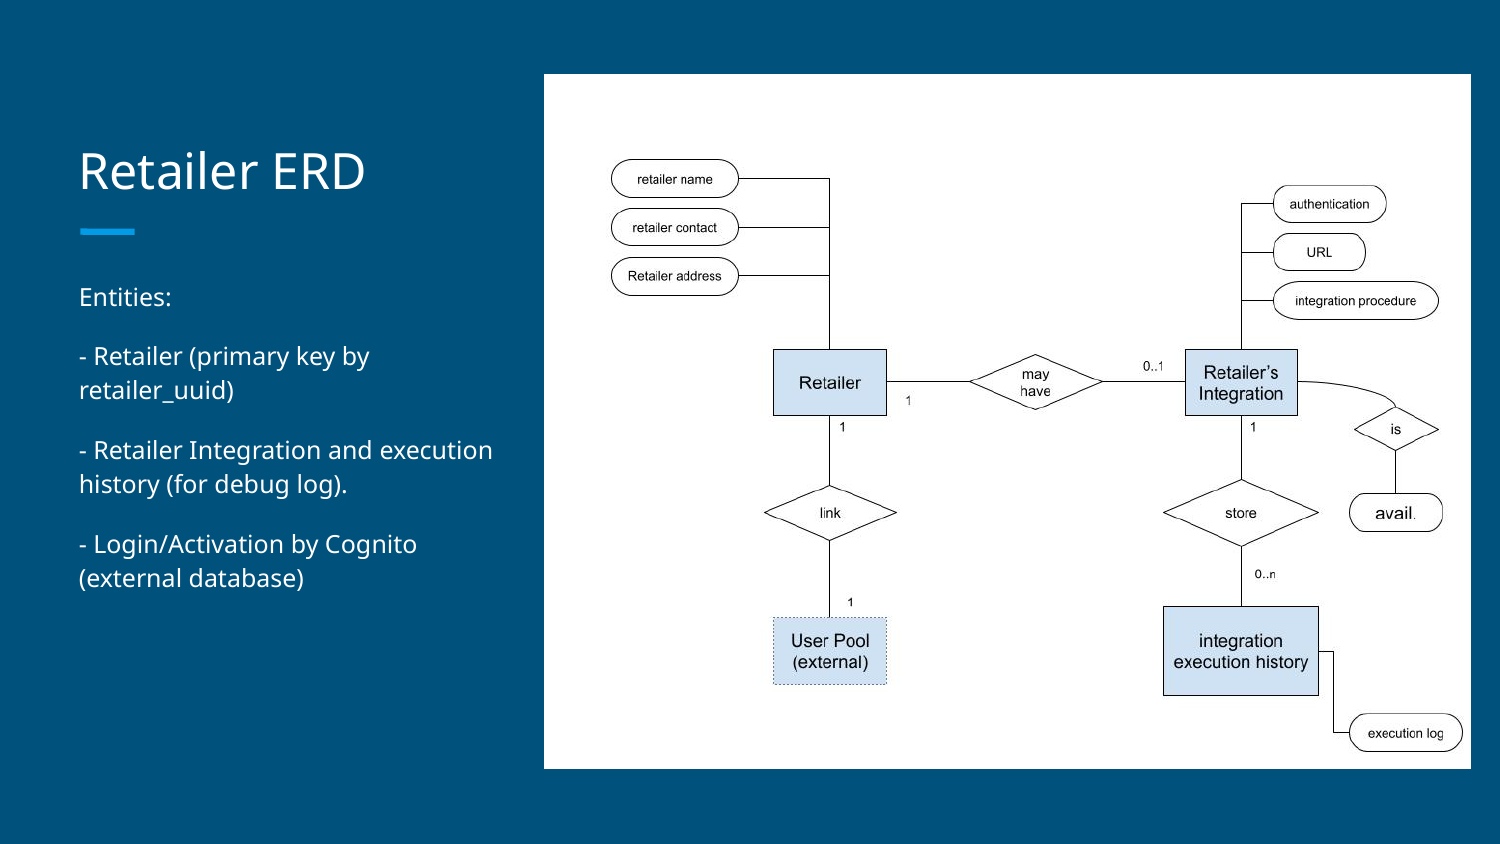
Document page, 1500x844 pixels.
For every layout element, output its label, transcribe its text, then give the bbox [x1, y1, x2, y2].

title Retailer ERD [63, 91, 525, 216]
picture [545, 75, 1470, 768]
list Entities: - Retailer (primary key by retailer_uuid) - Retailer Integration and execution history (for debug log). - Login/Activation by Cognito (external database) [63, 261, 525, 702]
